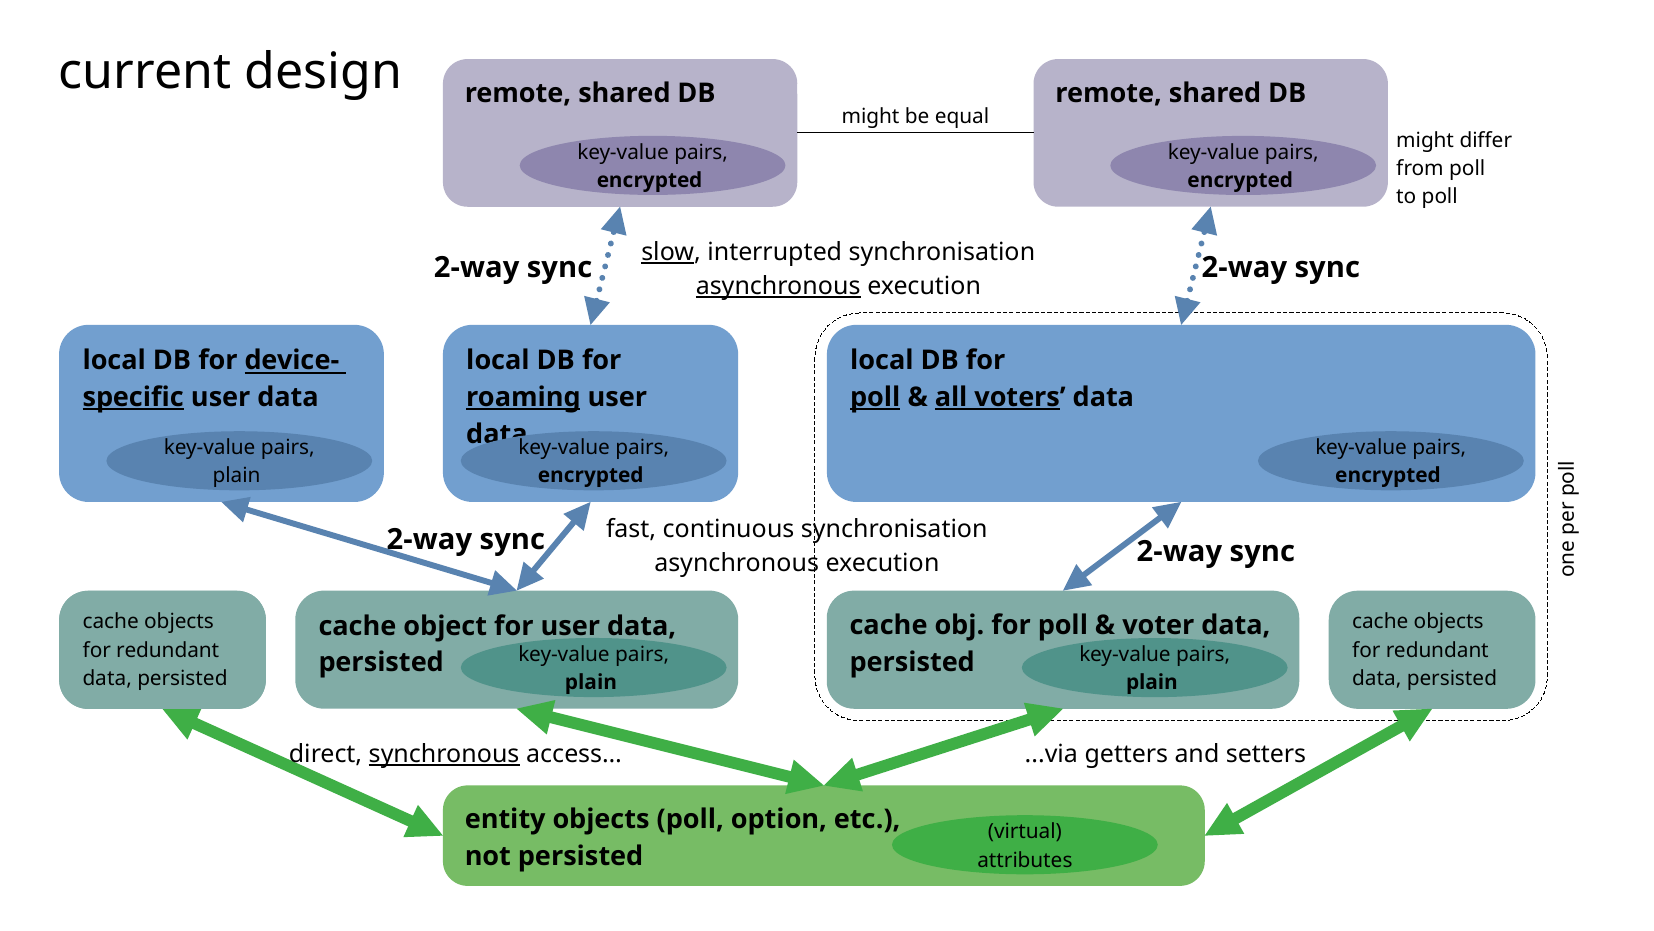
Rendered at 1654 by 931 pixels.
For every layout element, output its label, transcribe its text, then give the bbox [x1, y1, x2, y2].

text_box key-value pairs, encrypted [460, 431, 727, 491]
text_box 2-way sync [1187, 238, 1375, 291]
text_box fast, continuous synchronisation asynchronous execution [597, 503, 997, 581]
text_box key-value pairs, plain [106, 431, 373, 491]
text_box key-value pairs, encrypted [1257, 431, 1524, 491]
text_box 2-way sync [420, 238, 607, 291]
text_box key-value pairs, plain [460, 637, 727, 698]
text_box remote, shared DB [1033, 101, 1388, 207]
text_box cache objects for redundant data, persisted [1328, 590, 1536, 709]
text_box (virtual) attributes [891, 815, 1158, 875]
text_box entity objects (poll, option, etc.), not persisted [442, 785, 1205, 886]
title current design [59, 37, 1595, 101]
text_box 2-way sync [1122, 522, 1310, 574]
text_box ...via getters and setters [1009, 728, 1331, 806]
text_box cache obj. for poll & voter data, persisted [826, 590, 1300, 709]
text_box direct, synchronous access… [261, 728, 649, 775]
text_box slow, interrupted synchronisation asynchronous execution [634, 225, 1043, 304]
text_box cache objects for redundant data, persisted [59, 590, 266, 709]
text_box cache object for user data, persisted [295, 590, 739, 709]
text_box local DB for device- specific user data [59, 324, 384, 502]
text_box one per poll [1544, 438, 1586, 593]
text_box key-value pairs, plain [1021, 638, 1288, 698]
text_box local DB for roaming user data [442, 324, 739, 502]
text_box key-value pairs, encrypted [519, 135, 786, 195]
text_box key-value pairs, encrypted [1110, 135, 1377, 196]
text_box might differ from poll to poll [1381, 117, 1584, 211]
text_box 2-way sync [372, 551, 407, 562]
text_box local DB for poll & all voters’ data [826, 324, 1536, 502]
text_box 2-way sync [372, 510, 560, 562]
text_box remote, shared DB [442, 101, 798, 207]
